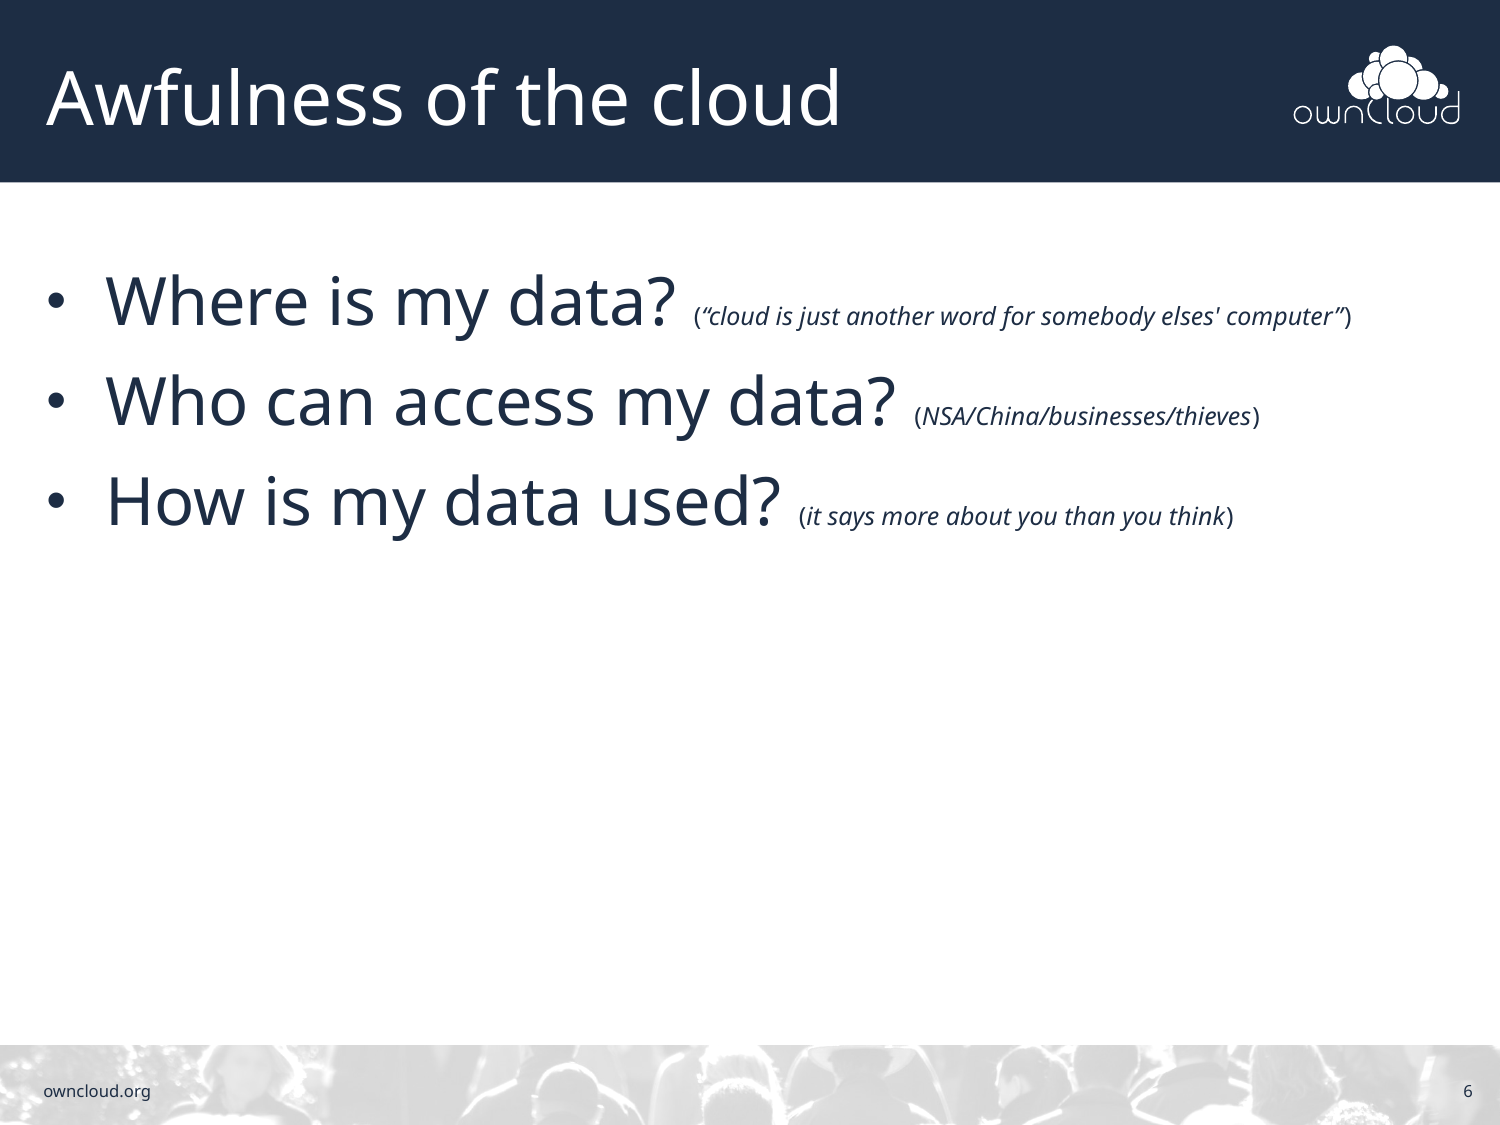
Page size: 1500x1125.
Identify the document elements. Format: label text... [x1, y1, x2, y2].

title Awfulness of the cloud [46, 5, 1258, 187]
picture [0, 1045, 1500, 1125]
list Where is my data? (“cloud is just another word for somebody elses' computer”) Who can access my data? (NSA/China/businesses/thieves) How is my data used? (it says more about you than you think) [46, 254, 1465, 1026]
